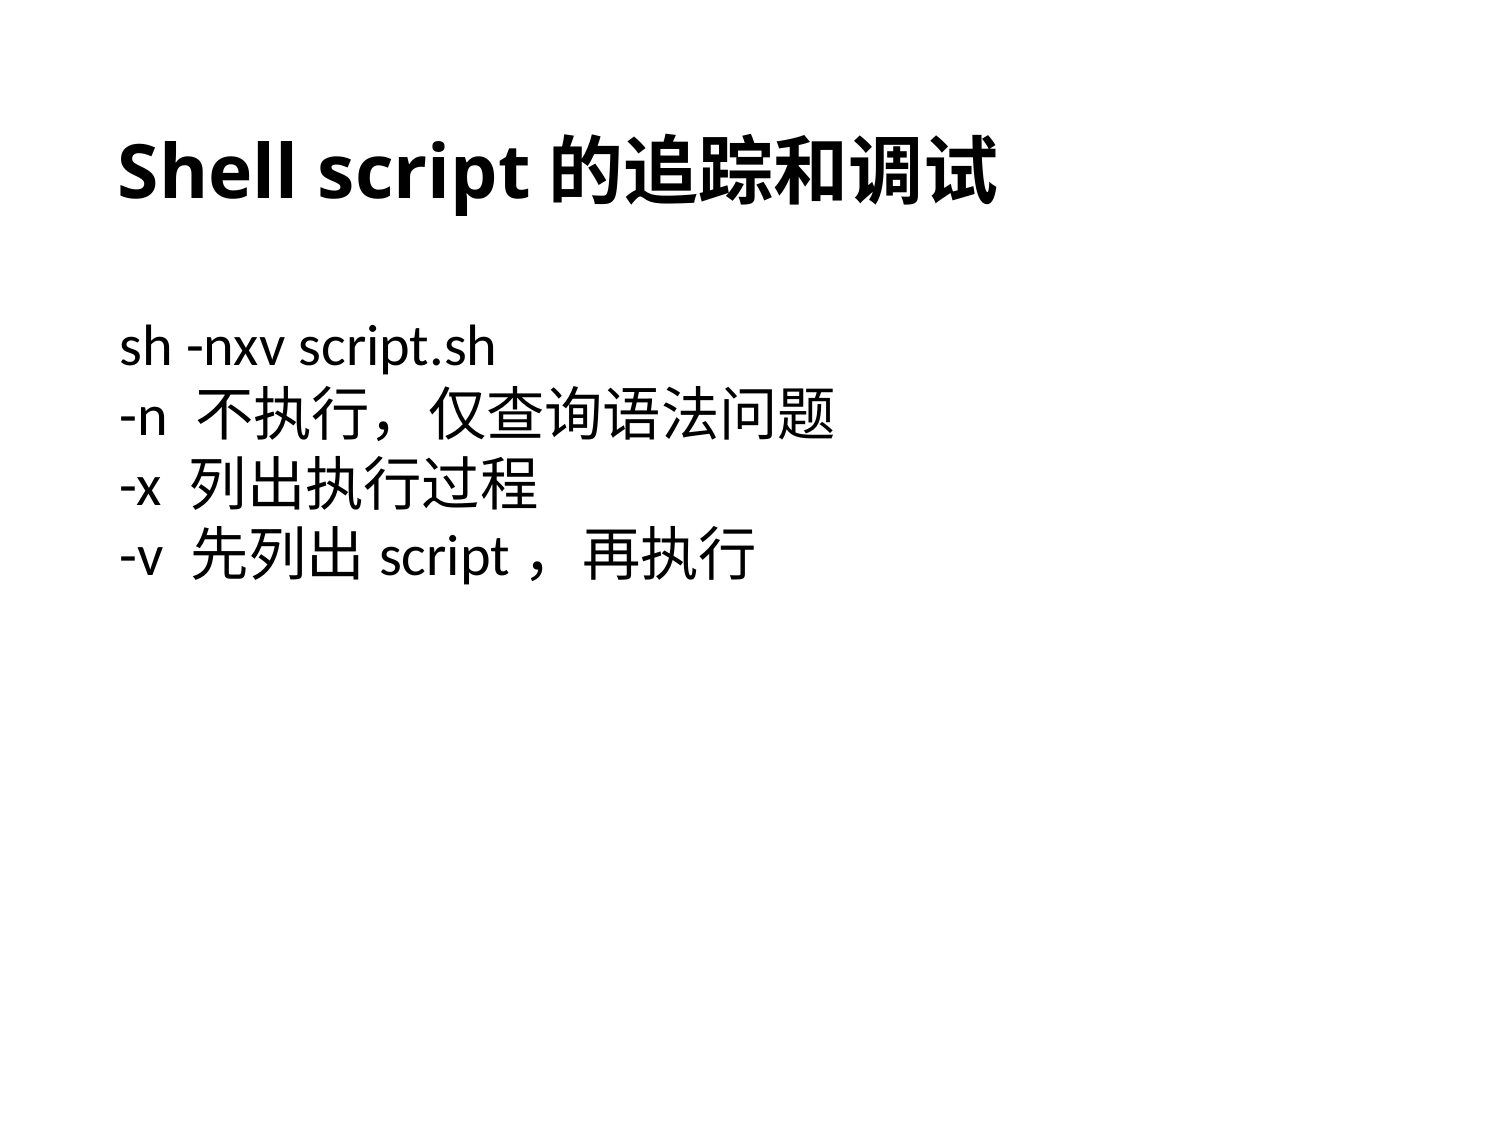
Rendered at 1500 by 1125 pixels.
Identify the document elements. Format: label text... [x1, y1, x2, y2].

text_box Shell script的追踪和调试 [103, 59, 1397, 277]
text_box sh -nxv script.sh -n 不执行，仅查询语法问题 -x 列出执行过程 -v 先列出script，再执行 [104, 299, 1399, 1014]
